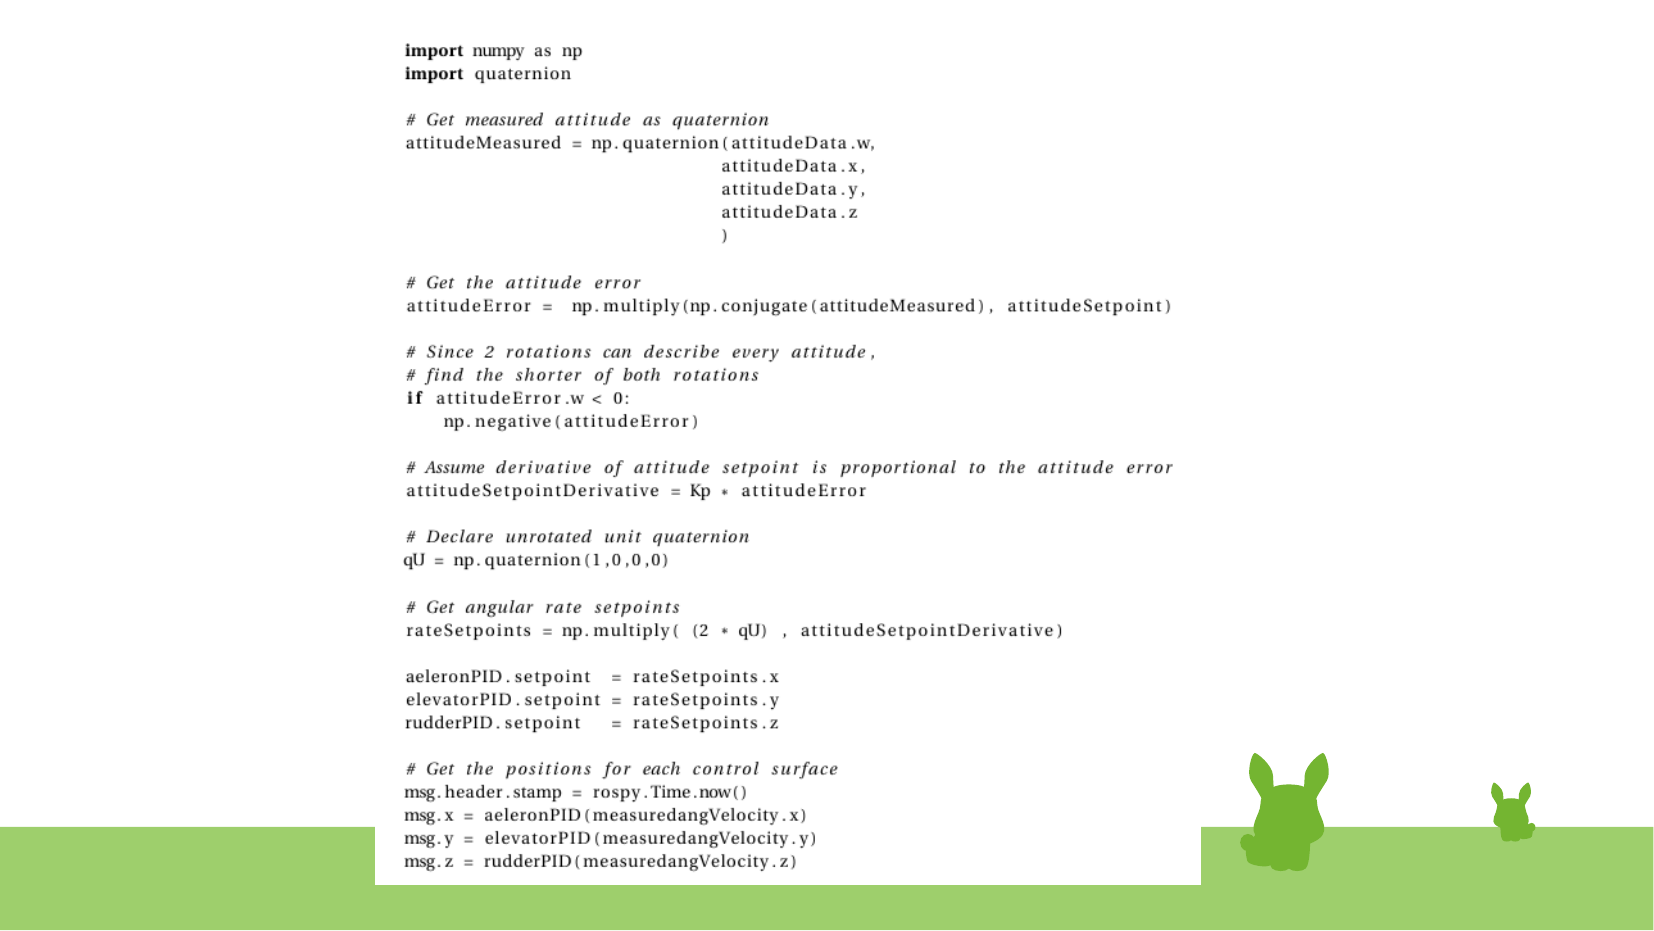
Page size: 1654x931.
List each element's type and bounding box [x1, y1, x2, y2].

picture [375, 37, 1201, 885]
